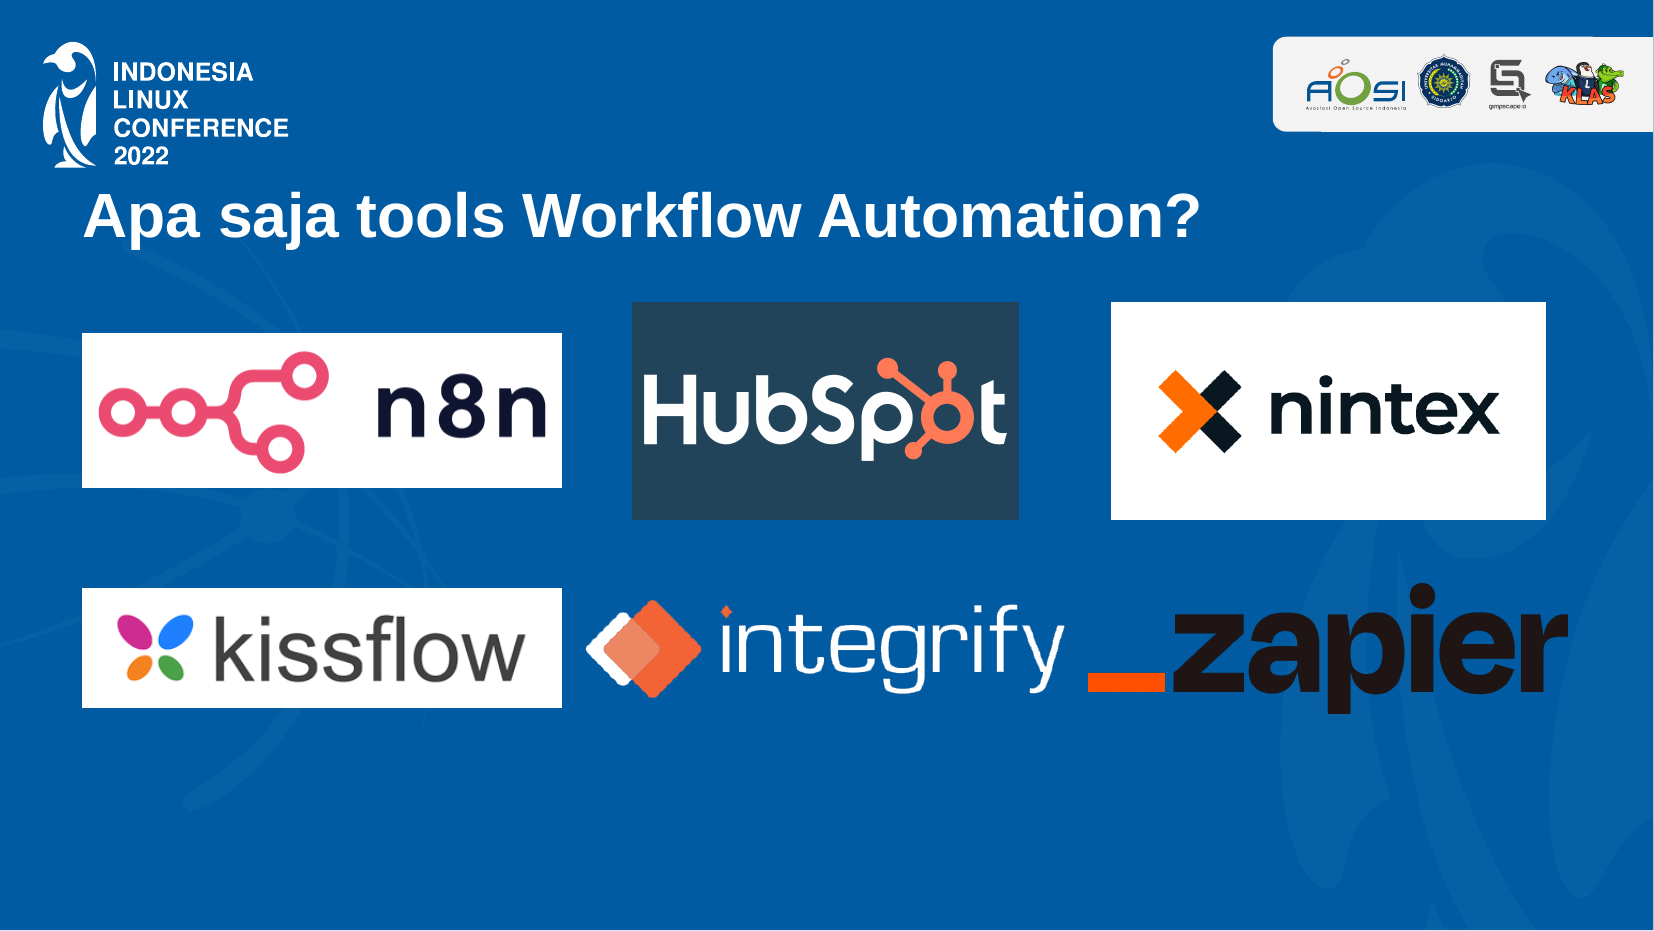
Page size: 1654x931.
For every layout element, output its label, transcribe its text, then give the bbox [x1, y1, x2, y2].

picture [1545, 62, 1624, 105]
picture [632, 302, 1019, 520]
title Apa saja tools Workflow Automation? [82, 150, 1571, 281]
picture [585, 599, 1065, 698]
picture [1111, 302, 1546, 520]
picture [82, 333, 562, 488]
picture [82, 588, 562, 708]
picture [1088, 583, 1568, 714]
picture [1417, 54, 1471, 108]
